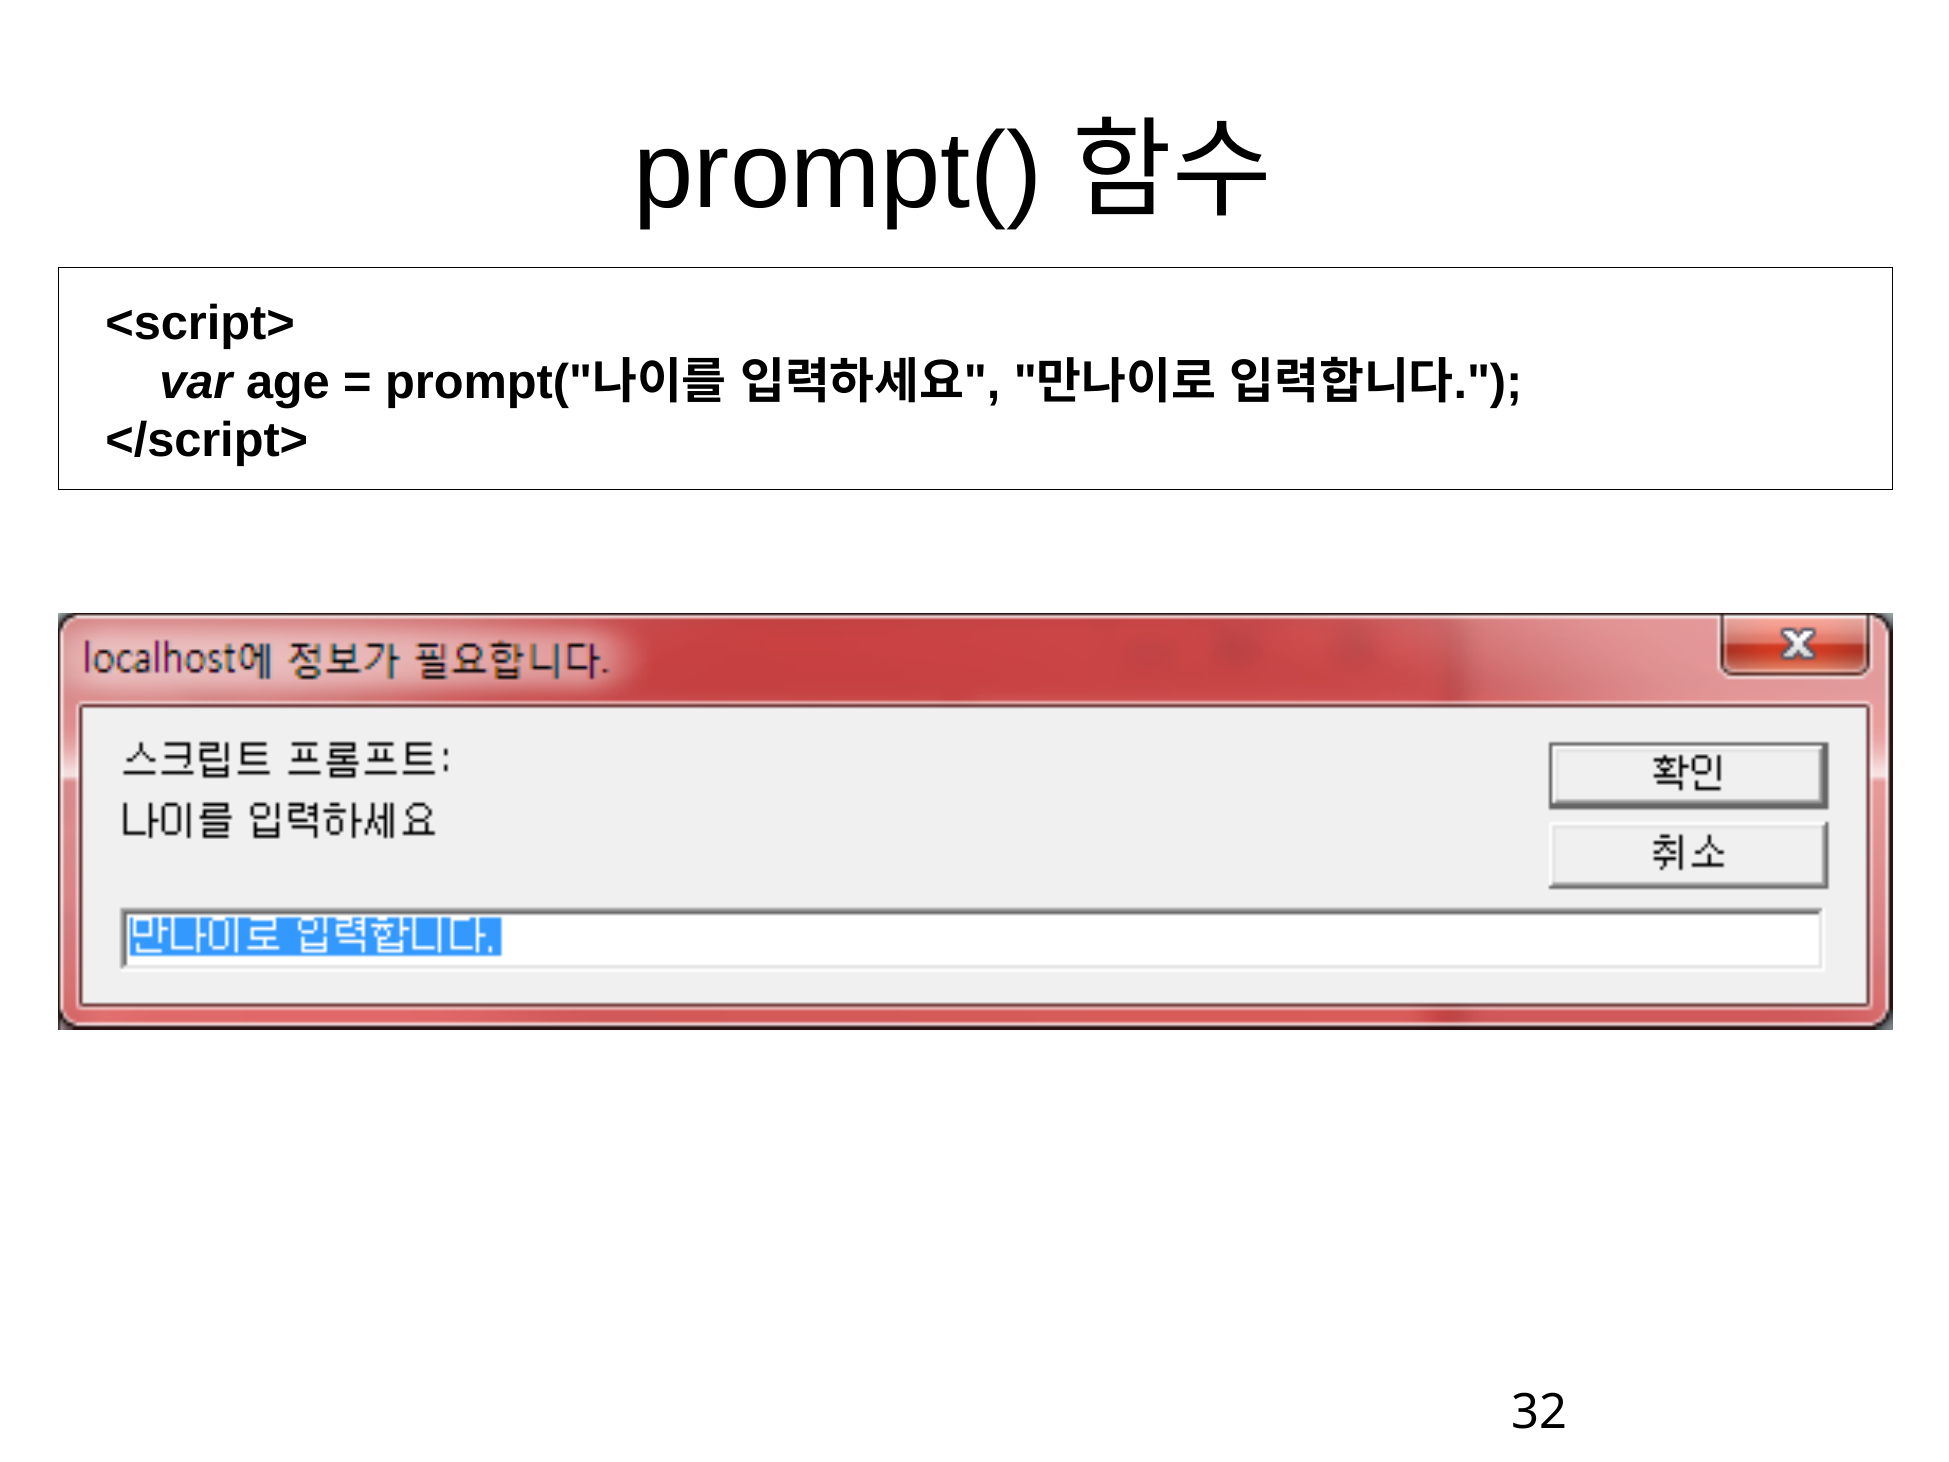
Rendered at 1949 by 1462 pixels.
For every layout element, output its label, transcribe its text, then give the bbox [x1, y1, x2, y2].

picture [58, 613, 1893, 1030]
text_box <script> var age = prompt("나이를 입력하세요", "만나이로 입력합니다."); </script> [58, 267, 1893, 490]
title prompt() 함수 [156, 92, 1749, 255]
slide_number <숫자> [1496, 1372, 1899, 1462]
